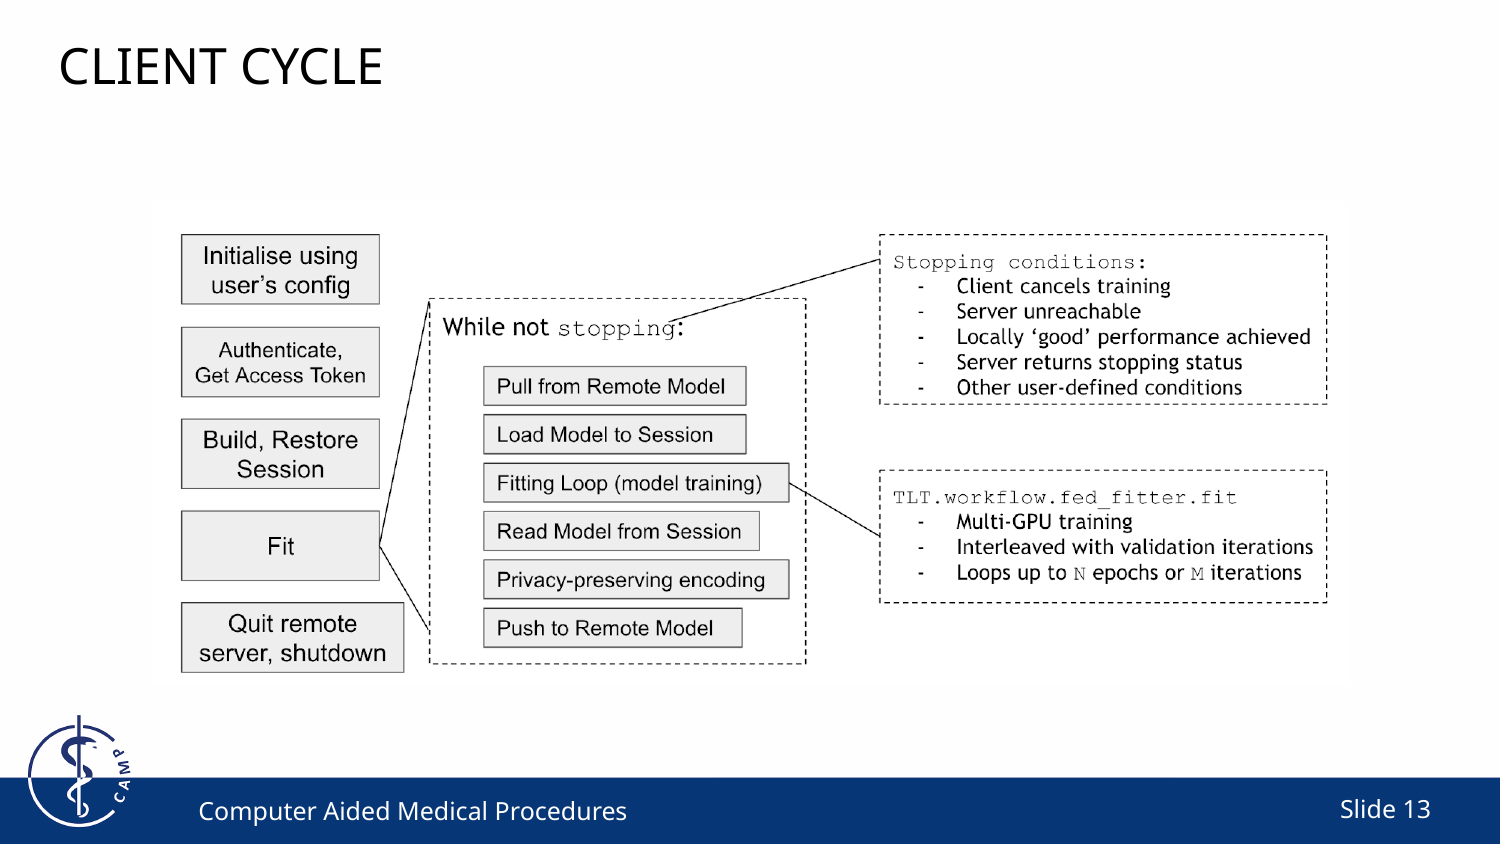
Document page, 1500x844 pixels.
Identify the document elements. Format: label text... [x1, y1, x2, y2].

title CLIENT CYCLE [58, 28, 1438, 104]
picture [0, 0, 1500, 844]
text_box Slide <number> [1325, 778, 1500, 844]
text_box Computer Aided Medical Procedures [183, 778, 800, 844]
